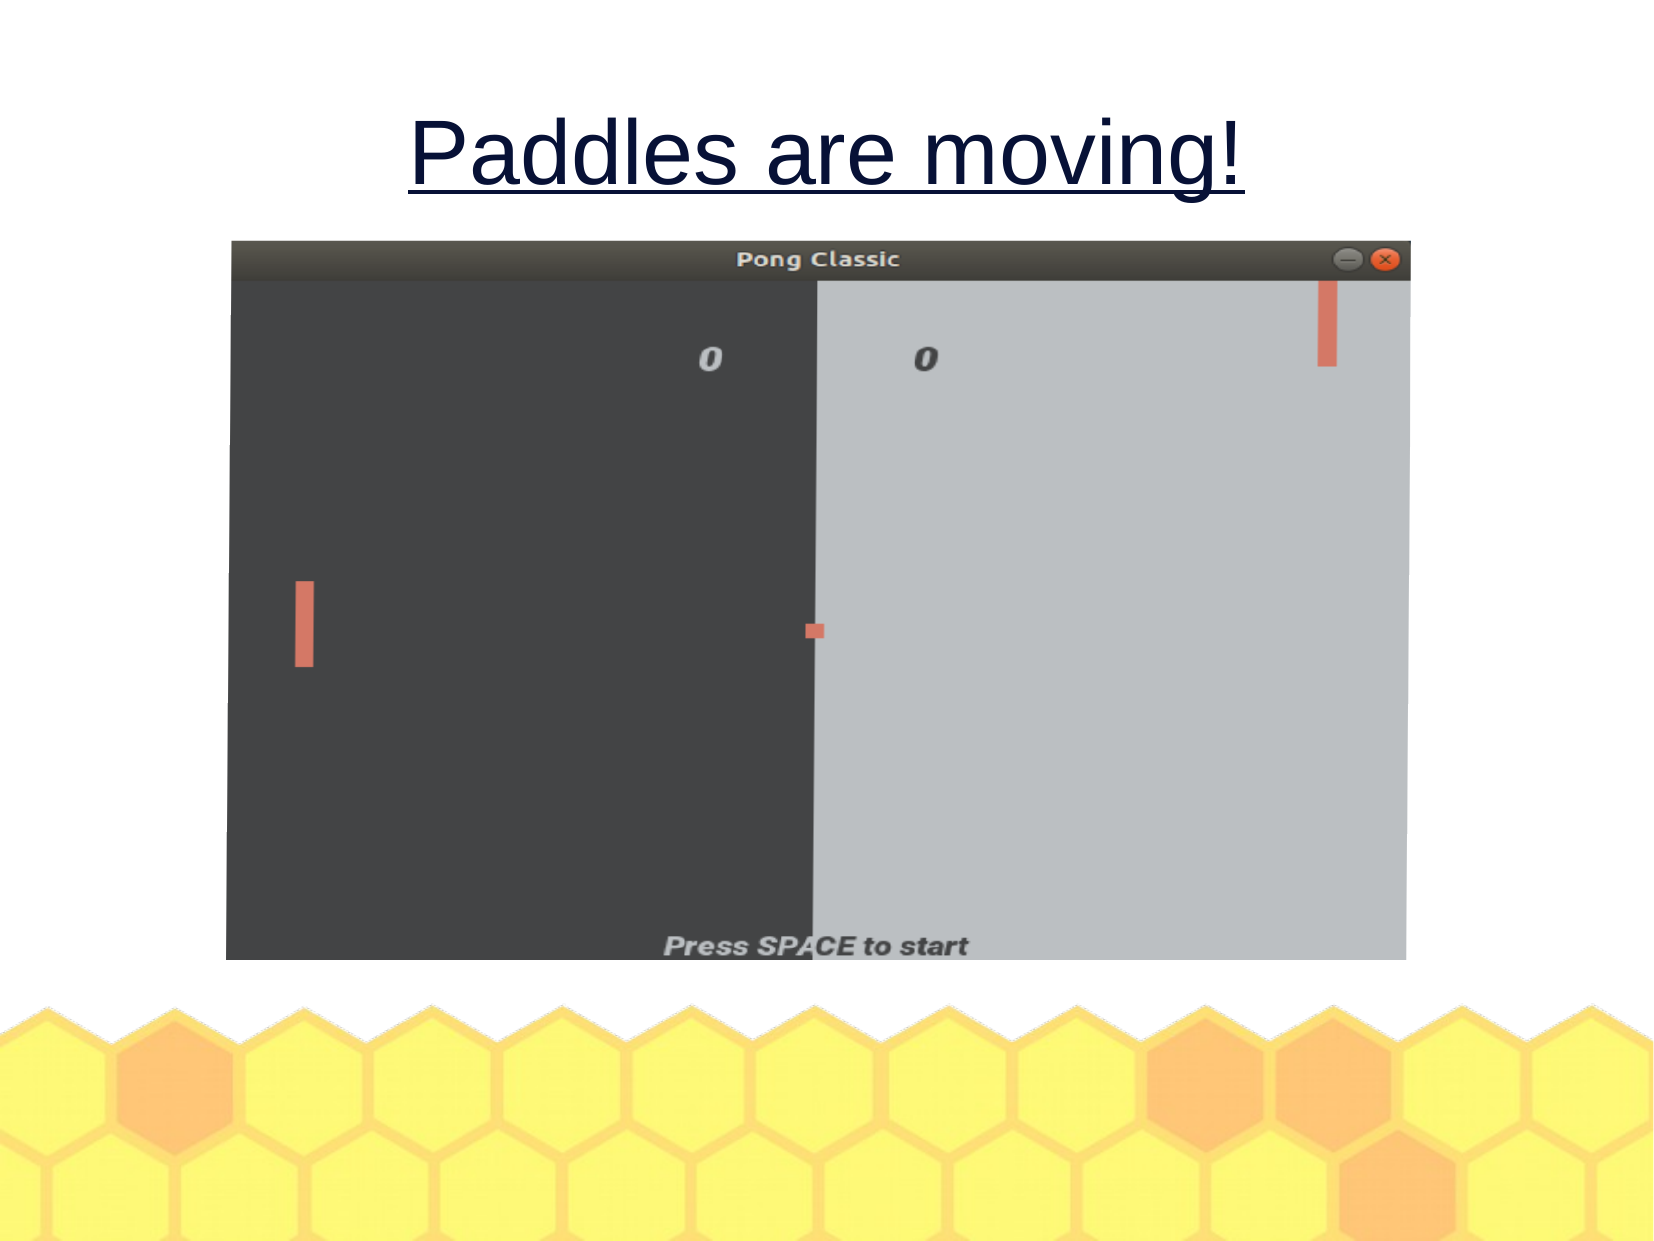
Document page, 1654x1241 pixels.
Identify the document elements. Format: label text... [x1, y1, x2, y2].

picture [0, 1001, 1654, 1241]
title Paddles are moving! [82, 49, 1571, 257]
picture [225, 240, 1411, 961]
